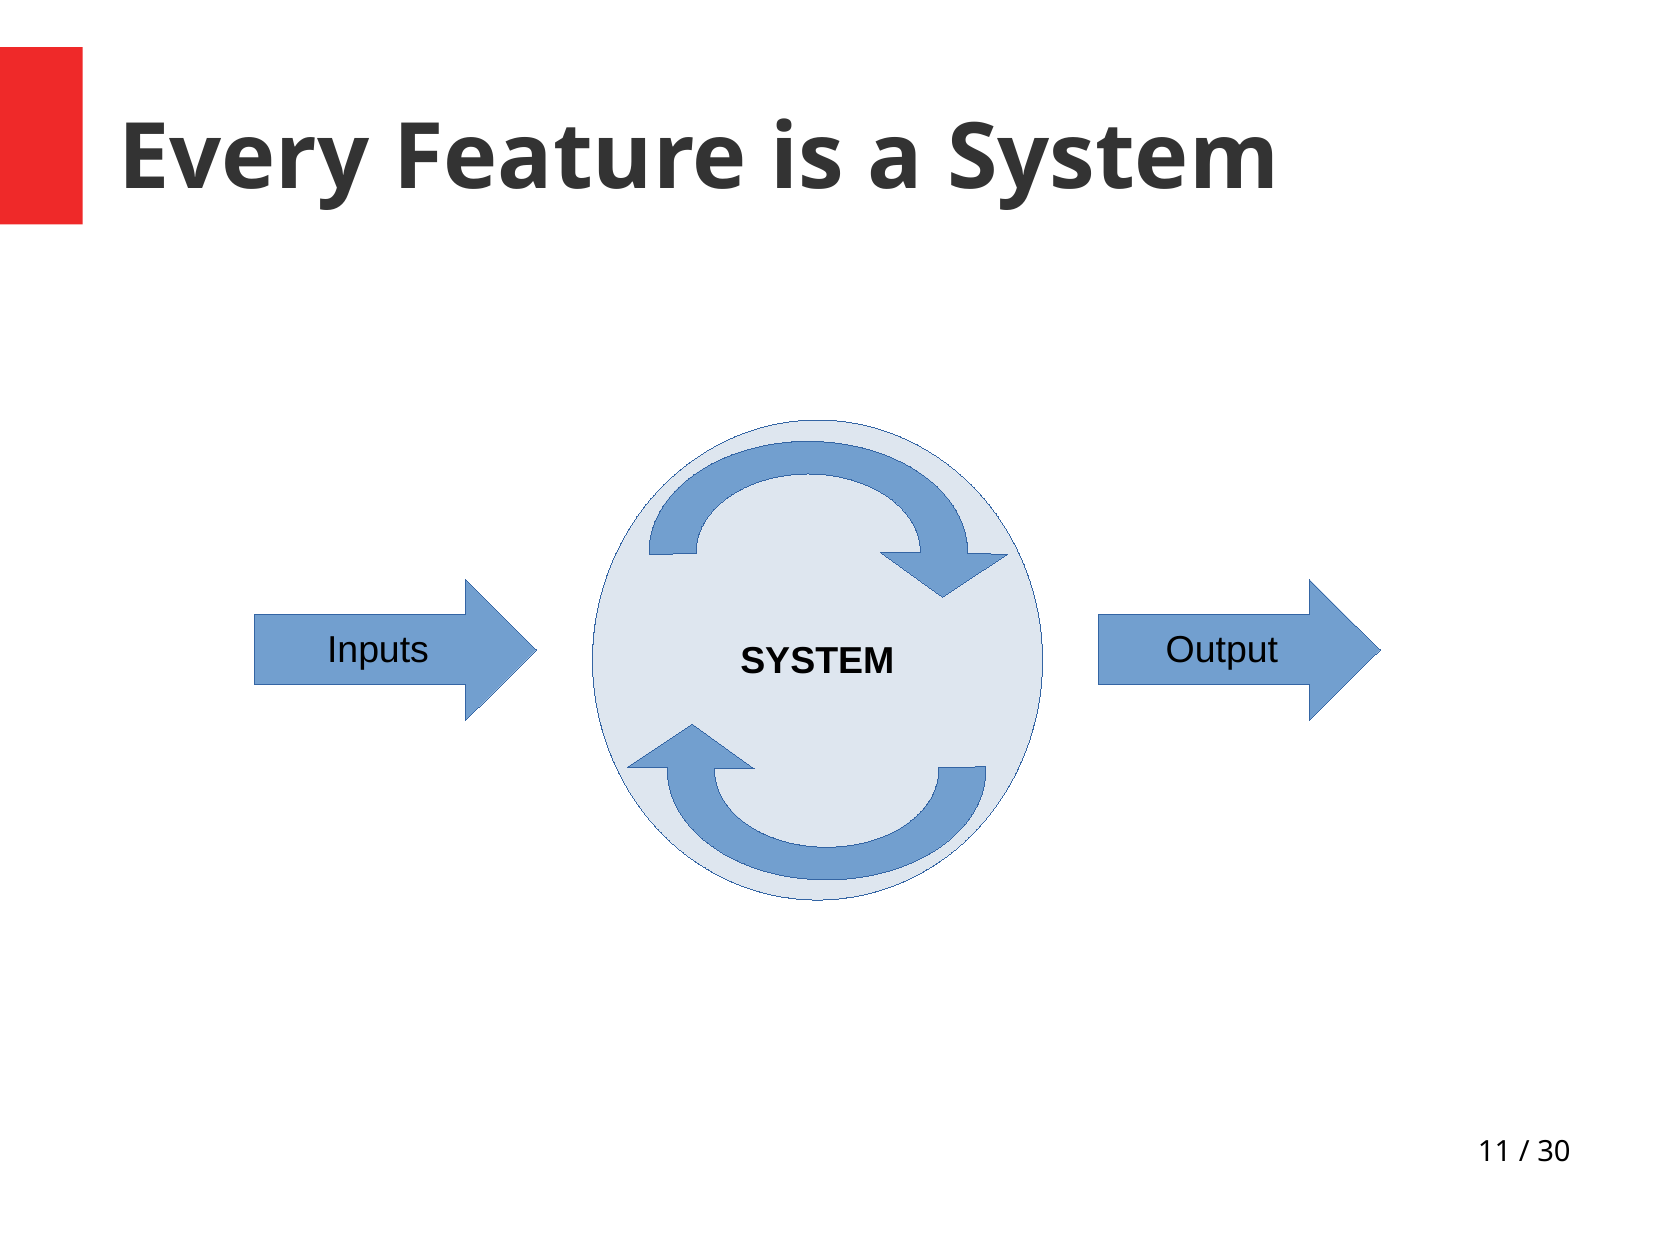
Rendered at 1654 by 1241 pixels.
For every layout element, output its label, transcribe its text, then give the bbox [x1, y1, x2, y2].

text_box SYSTEM [592, 420, 1043, 901]
text_box Inputs [254, 579, 537, 721]
text_box Output [1098, 579, 1381, 721]
title Every Feature is a System [118, 49, 1571, 257]
text_box [649, 441, 1008, 598]
text_box [627, 724, 986, 880]
